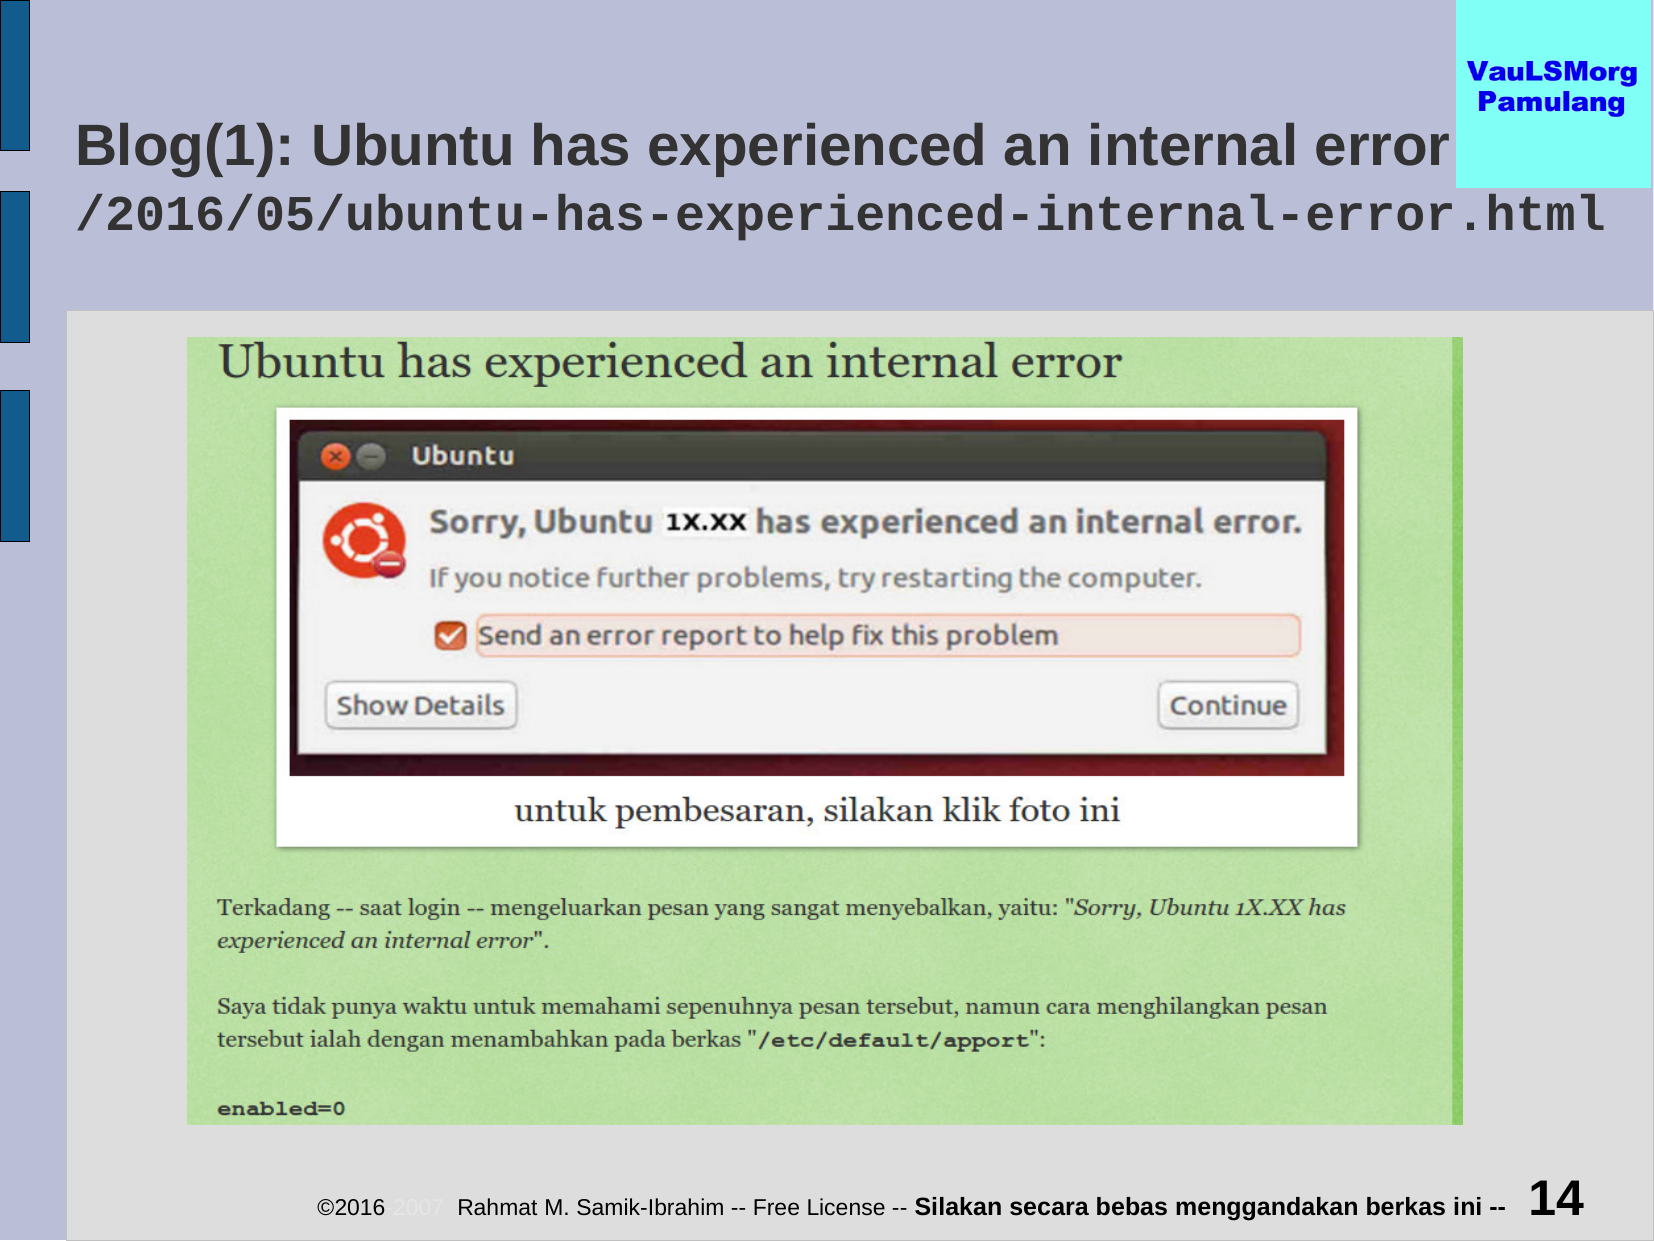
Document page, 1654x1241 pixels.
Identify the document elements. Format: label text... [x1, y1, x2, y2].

title Blog(1): Ubuntu has experienced an internal error /2016/05/ubuntu-has-experienced-internal-error.html [75, 75, 1613, 283]
picture [1456, 0, 1651, 188]
picture [187, 337, 1463, 1126]
